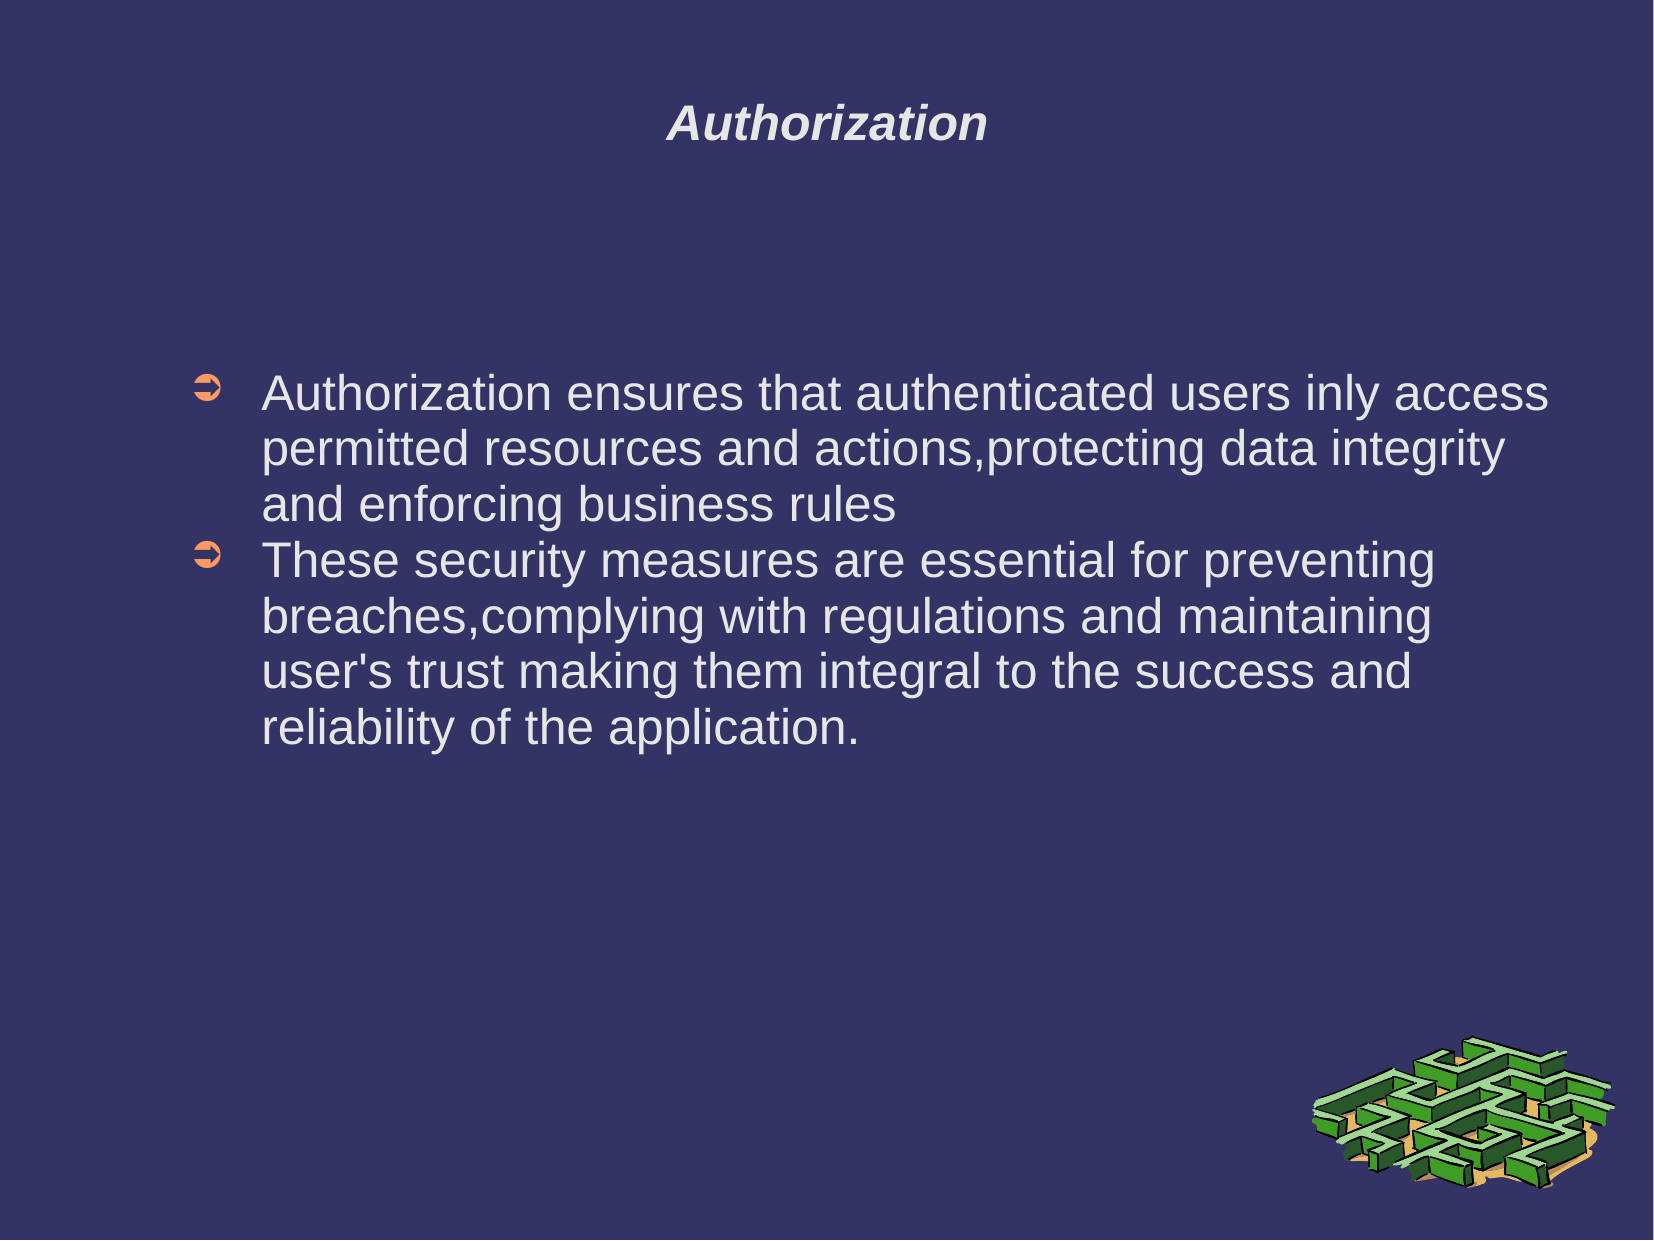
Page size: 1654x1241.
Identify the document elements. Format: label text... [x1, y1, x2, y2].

list Authorization ensures that authenticated users inly access permitted resources and actions,protecting data integrity and enforcing business rules These security measures are essential for preventing breaches,complying with regulations and maintaining user's trust making them integral to the success and reliability of the application. [178, 364, 1570, 1147]
title Authorization [121, 19, 1534, 227]
